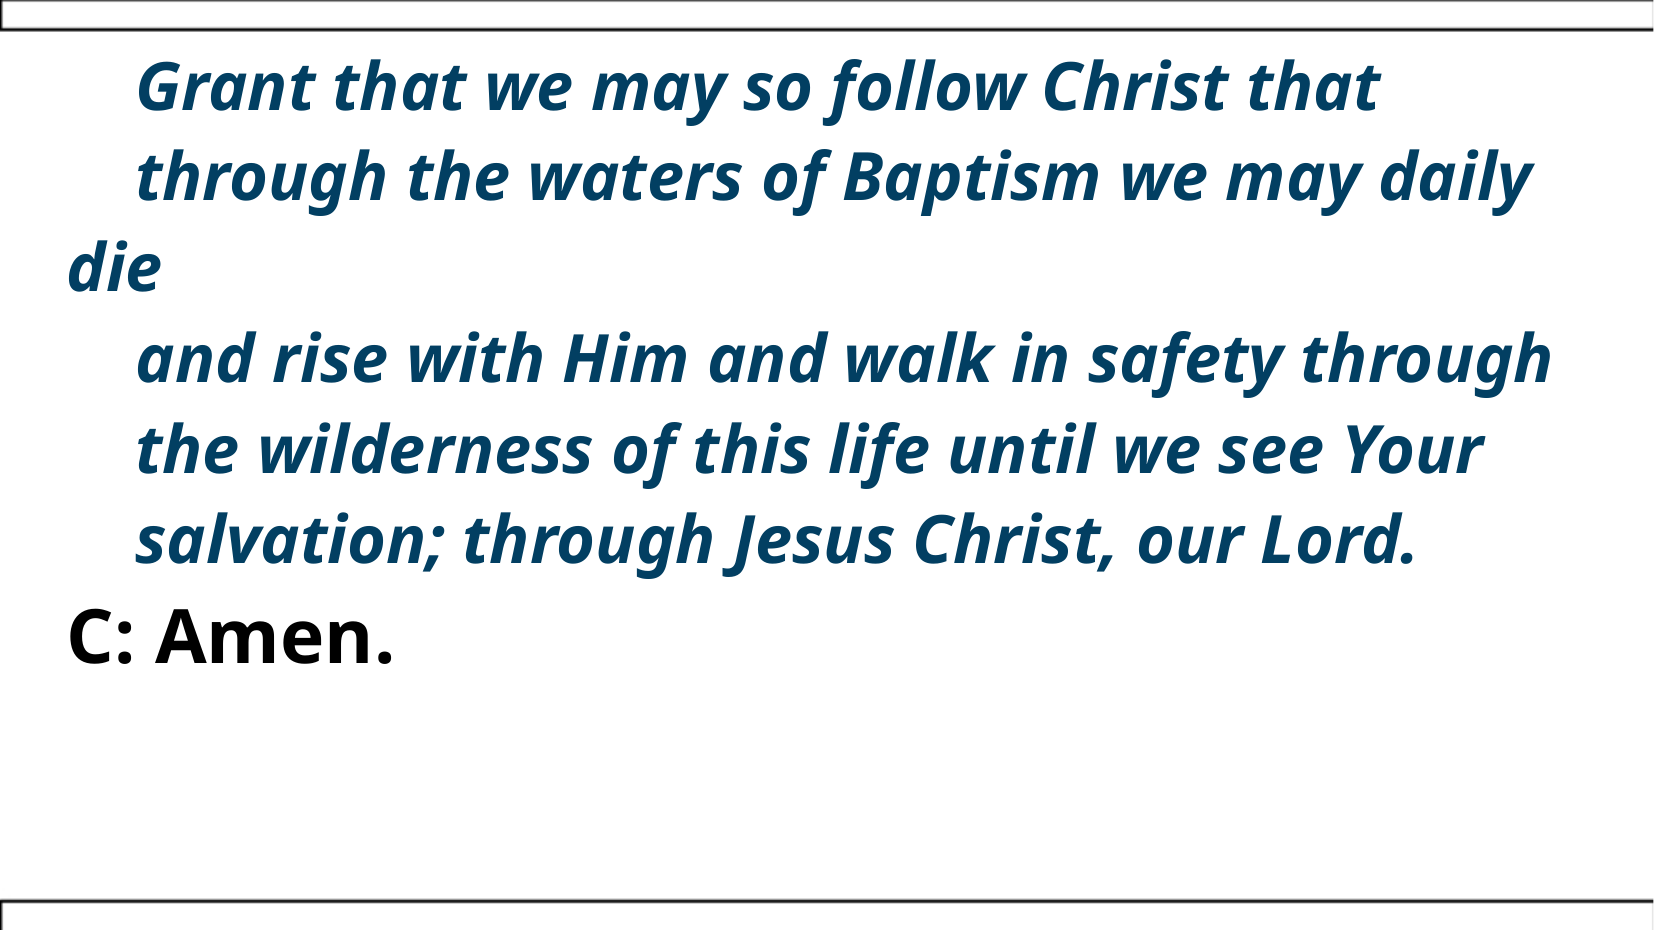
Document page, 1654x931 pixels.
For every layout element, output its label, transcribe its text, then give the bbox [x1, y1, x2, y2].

text_box Grant that we may so follow Christ that through the waters of Baptism we may daily die and rise with Him and walk in safety through the wilderness of this life until we see Your salvation; through Jesus Christ, our Lord. C: Amen. [51, 31, 1597, 590]
picture [0, 0, 1654, 930]
